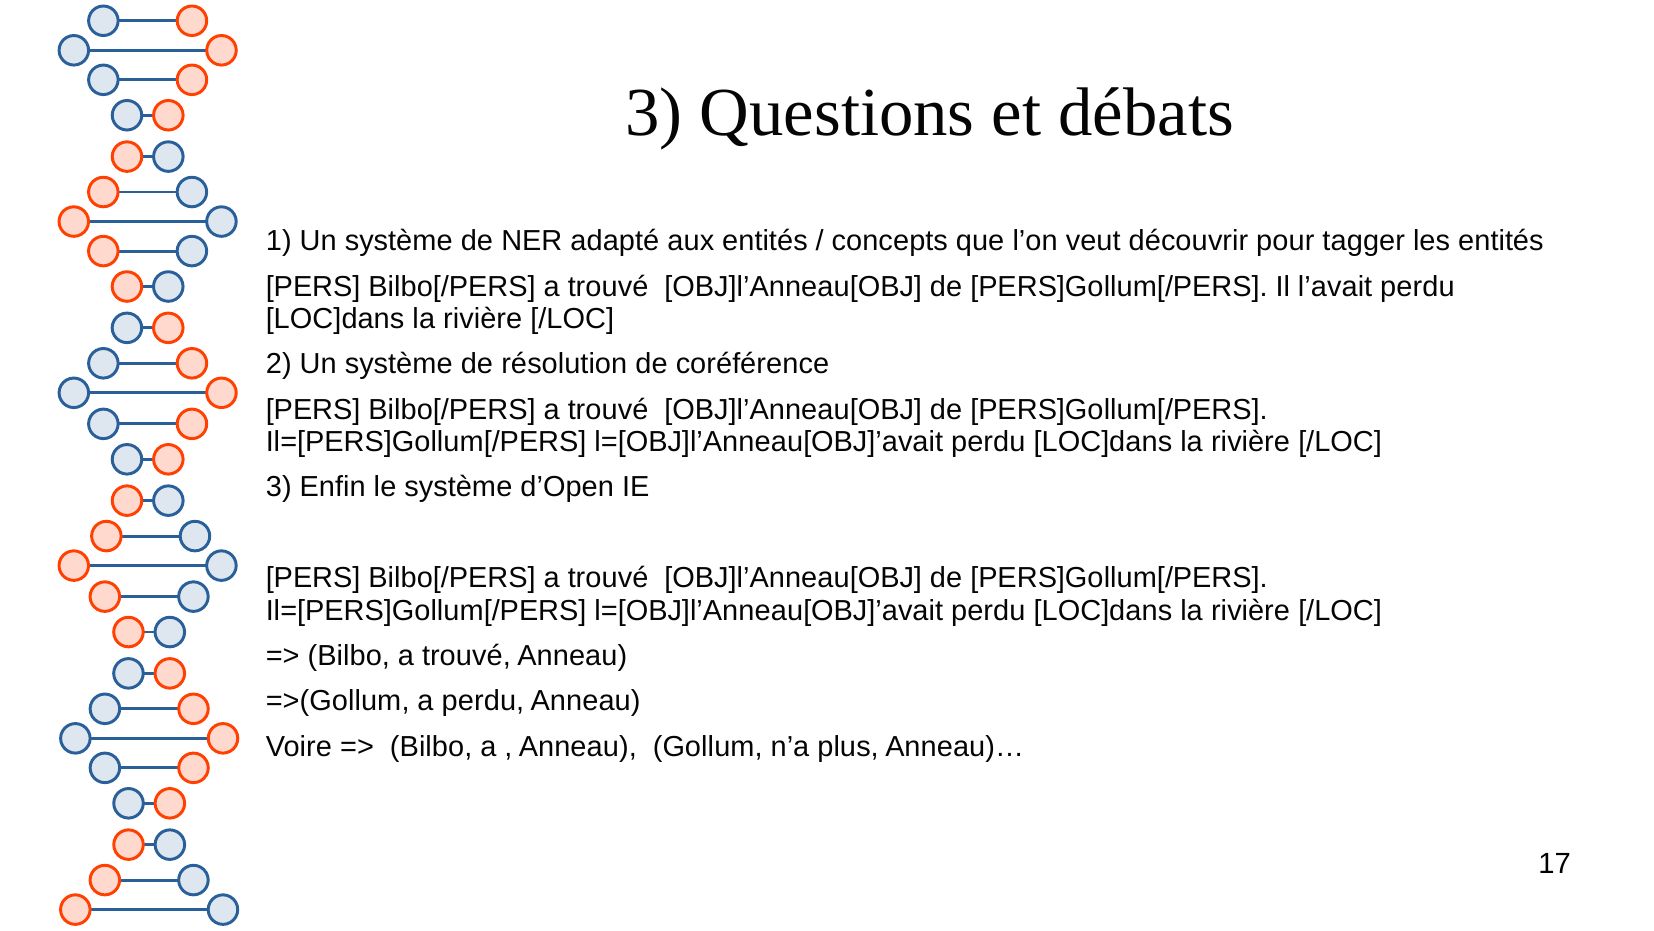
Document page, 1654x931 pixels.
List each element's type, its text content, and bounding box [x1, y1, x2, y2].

list 1) Un système de NER adapté aux entités / concepts que l’on veut découvrir pour tagger les entités [PERS] Bilbo[/PERS] a trouvé [OBJ]l’Anneau[OBJ] de [PERS]Gollum[/PERS]. Il l’avait perdu [LOC]dans la rivière [/LOC] 2) Un système de résolution de coréférence [PERS] Bilbo[/PERS] a trouvé [OBJ]l’Anneau[OBJ] de [PERS]Gollum[/PERS]. Il=[PERS]Gollum[/PERS] l=[OBJ]l’Anneau[OBJ]’avait perdu [LOC]dans la rivière [/LOC] 3) Enfin le système d’Open IE [PERS] Bilbo[/PERS] a trouvé [OBJ]l’Anneau[OBJ] de [PERS]Gollum[/PERS]. Il=[PERS]Gollum[/PERS] l=[OBJ]l’Anneau[OBJ]’avait perdu [LOC]dans la rivière [/LOC] => (Bilbo, a trouvé, Anneau) =>(Gollum, a perdu, Anneau) Voire => (Bilbo, a , Anneau), (Gollum, n’a plus, Anneau)… [265, 224, 1595, 764]
title 3) Questions et débats [265, 35, 1595, 189]
